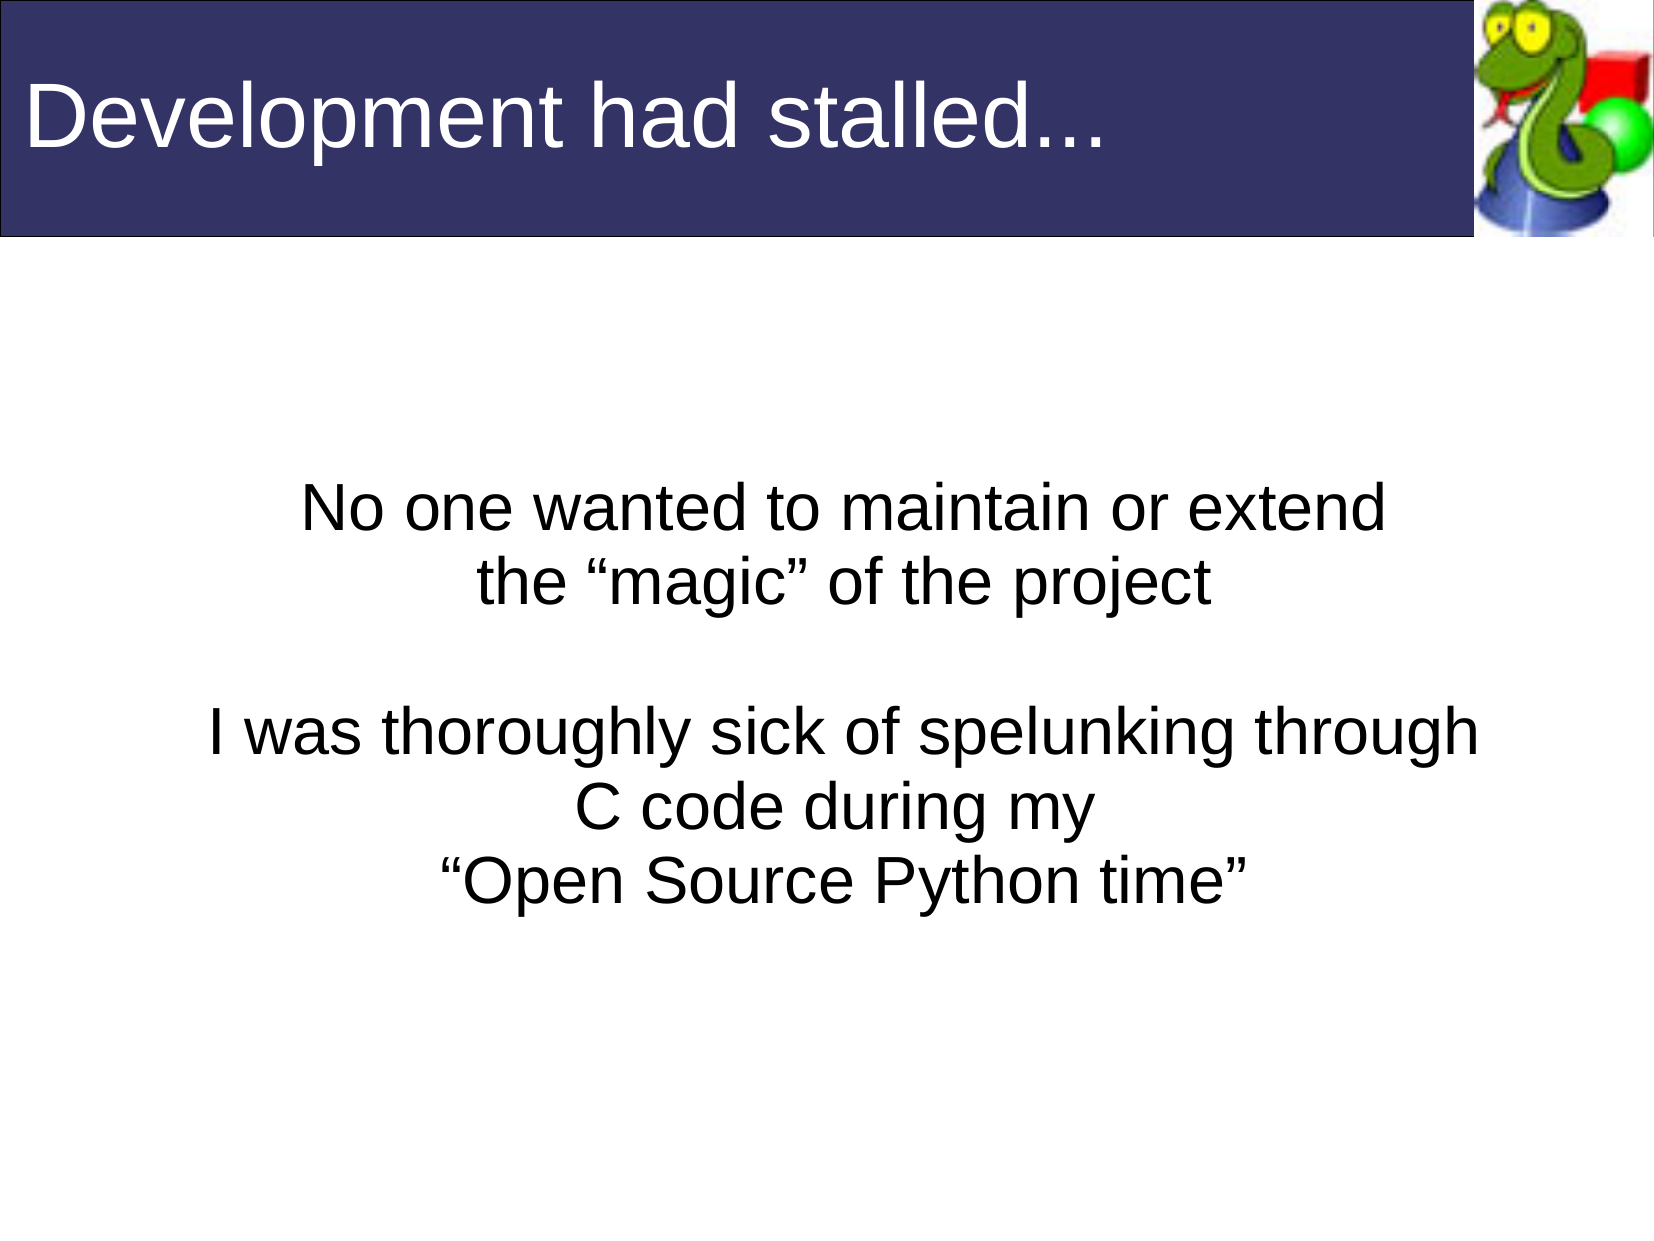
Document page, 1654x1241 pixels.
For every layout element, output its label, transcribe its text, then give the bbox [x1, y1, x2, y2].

title Development had stalled... [23, 19, 1477, 212]
subtitle No one wanted to maintain or extend the “magic” of the project I was thoroughly sick of spelunking through C code during my “Open Source Python time” [88, 450, 1565, 938]
picture [1474, 0, 1654, 237]
